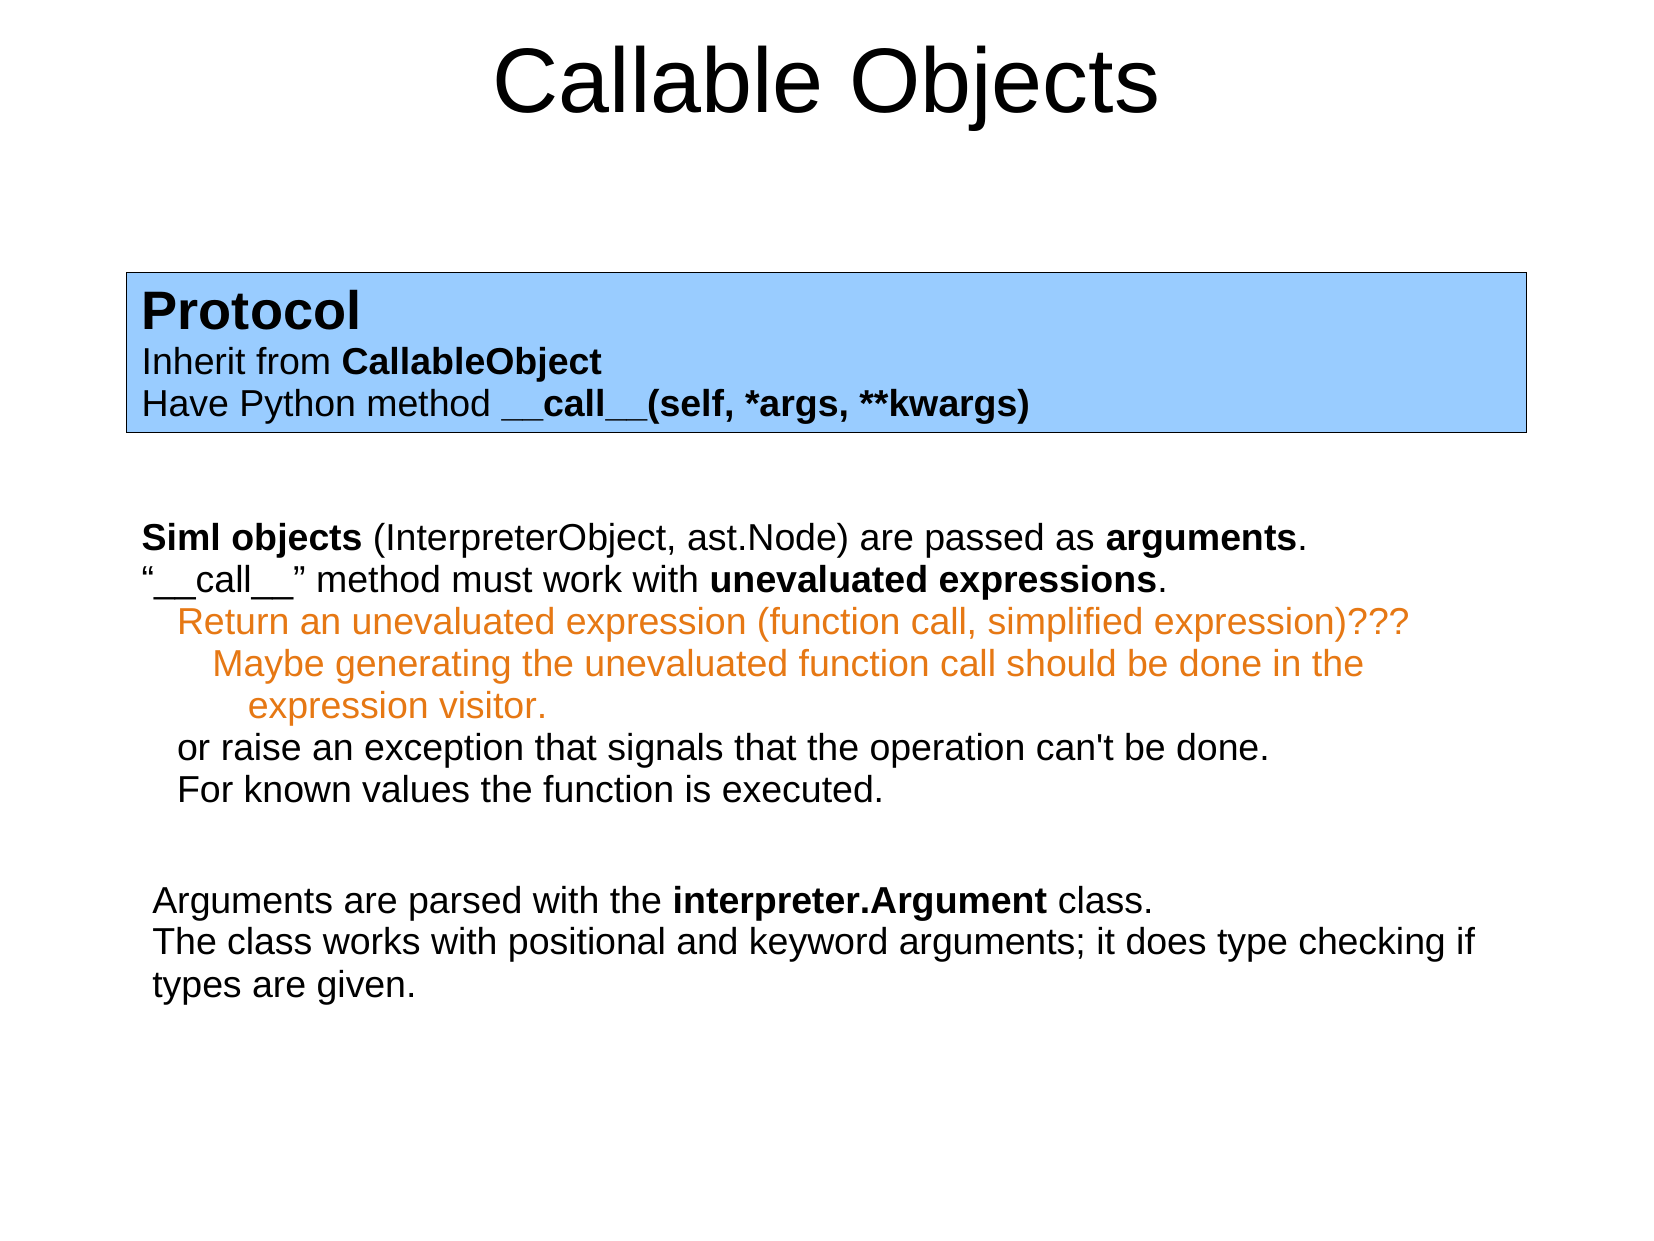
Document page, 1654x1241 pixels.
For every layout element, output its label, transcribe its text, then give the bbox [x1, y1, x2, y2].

title Callable Objects [82, 12, 1571, 149]
text_box Siml objects (InterpreterObject, ast.Node) are passed as arguments. “__call__” method must work with unevaluated expressions. Return an unevaluated expression (function call, simplified expression)??? Maybe generating the unevaluated function call should be done in the expression visitor. or raise an exception that signals that the operation can't be done. For known values the function is executed. [126, 508, 1527, 818]
text_box Protocol Inherit from CallableObject Have Python method __call__(self, *args, **kwargs) [126, 272, 1527, 433]
text_box Arguments are parsed with the interpreter.Argument class. The class works with positional and keyword arguments; it does type checking if types are given. [137, 871, 1538, 1013]
